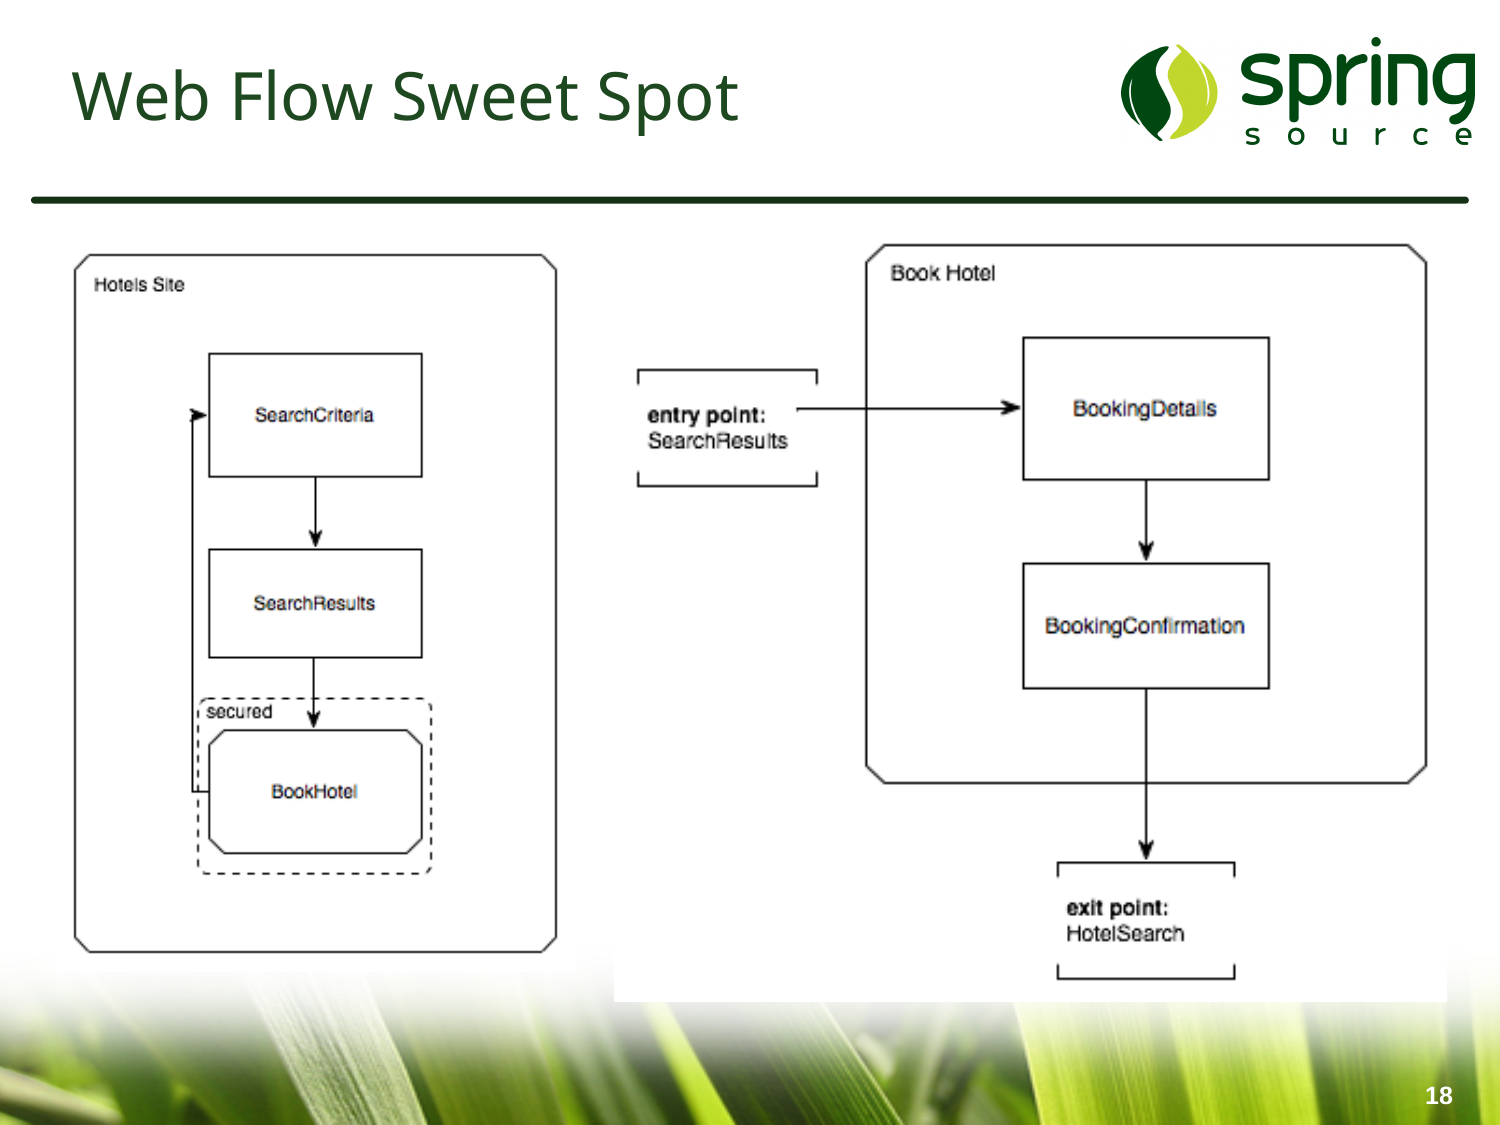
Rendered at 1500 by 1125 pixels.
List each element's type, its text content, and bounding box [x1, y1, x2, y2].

picture [1121, 37, 1475, 145]
picture [0, 221, 1500, 1125]
title Web Flow Sweet Spot [56, 13, 1089, 176]
